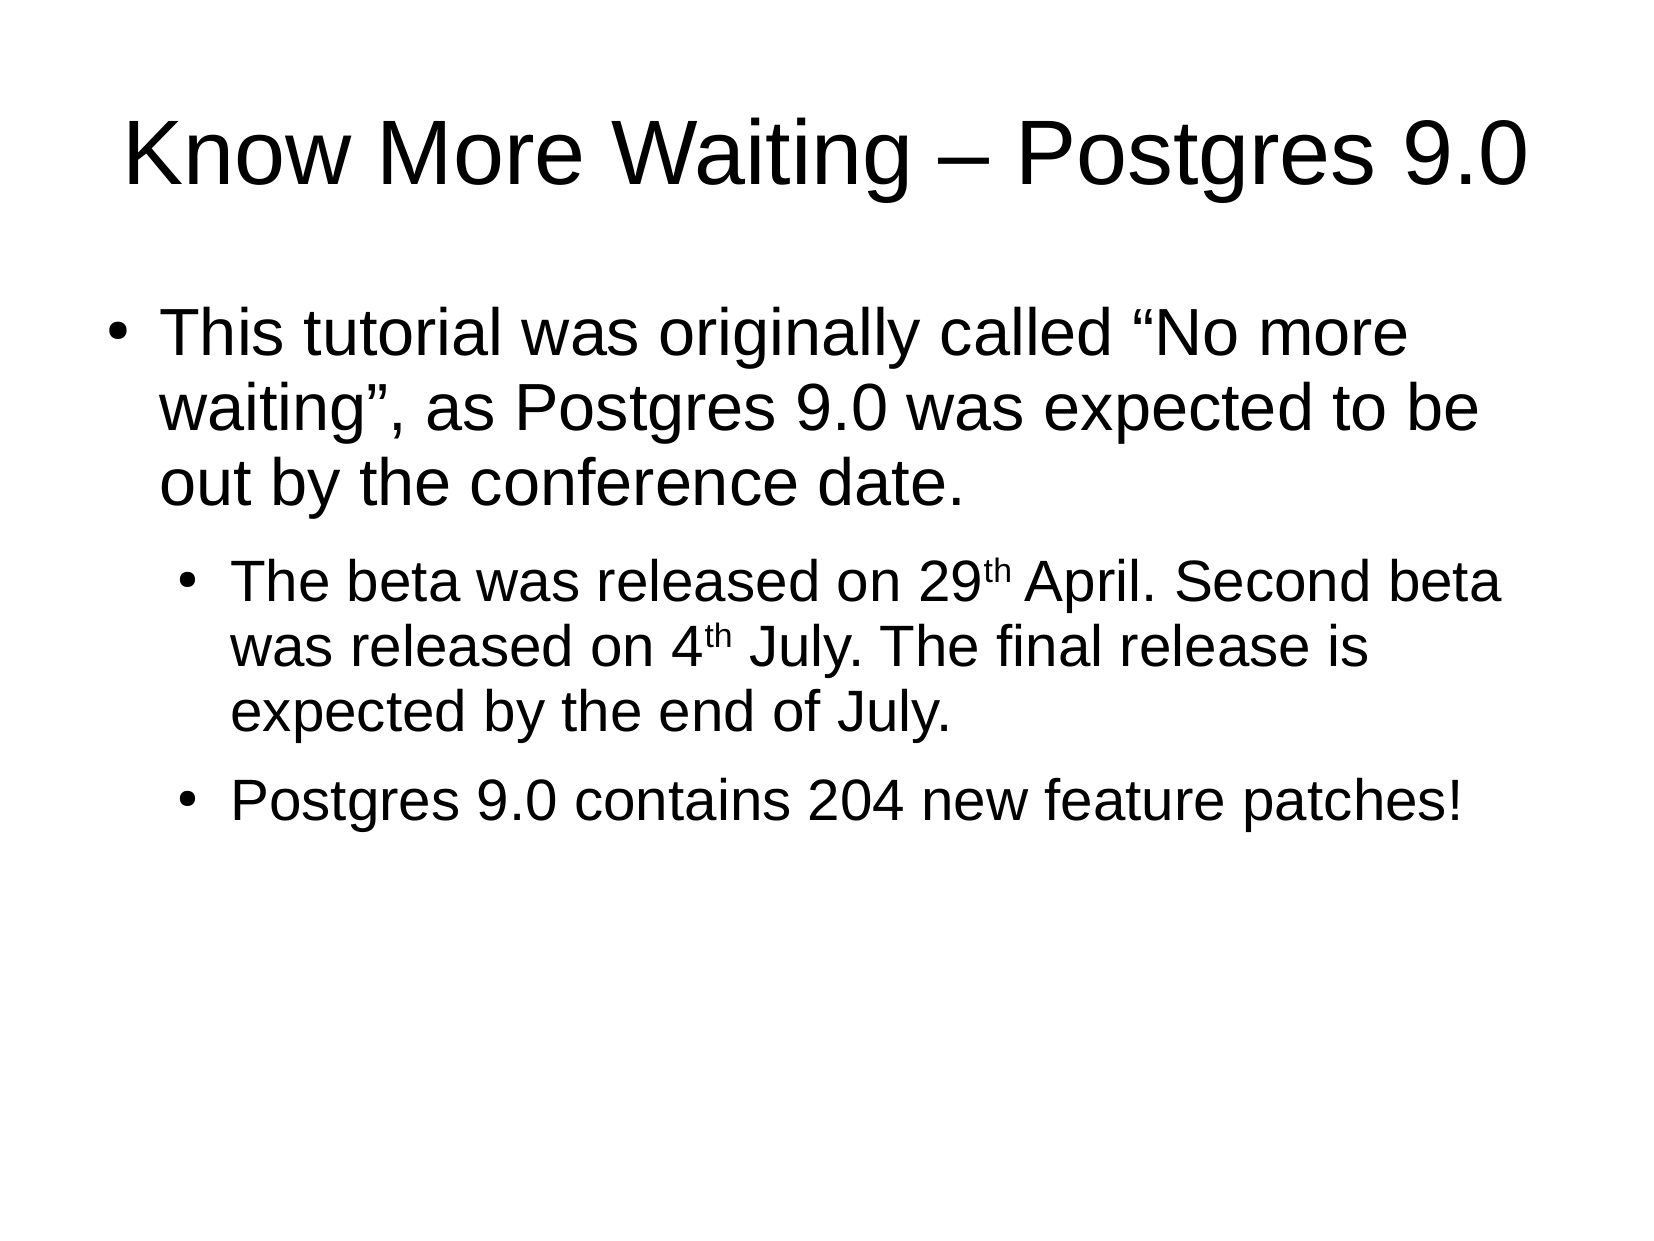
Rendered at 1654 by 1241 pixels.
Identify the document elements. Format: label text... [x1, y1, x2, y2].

list This tutorial was originally called “No more waiting”, as Postgres 9.0 was expected to be out by the conference date. The beta was released on 29th April. Second beta was released on 4th July. The final release is expected by the end of July. Postgres 9.0 contains 204 new feature patches! [88, 295, 1577, 1114]
title Know More Waiting – Postgres 9.0 [82, 56, 1571, 250]
